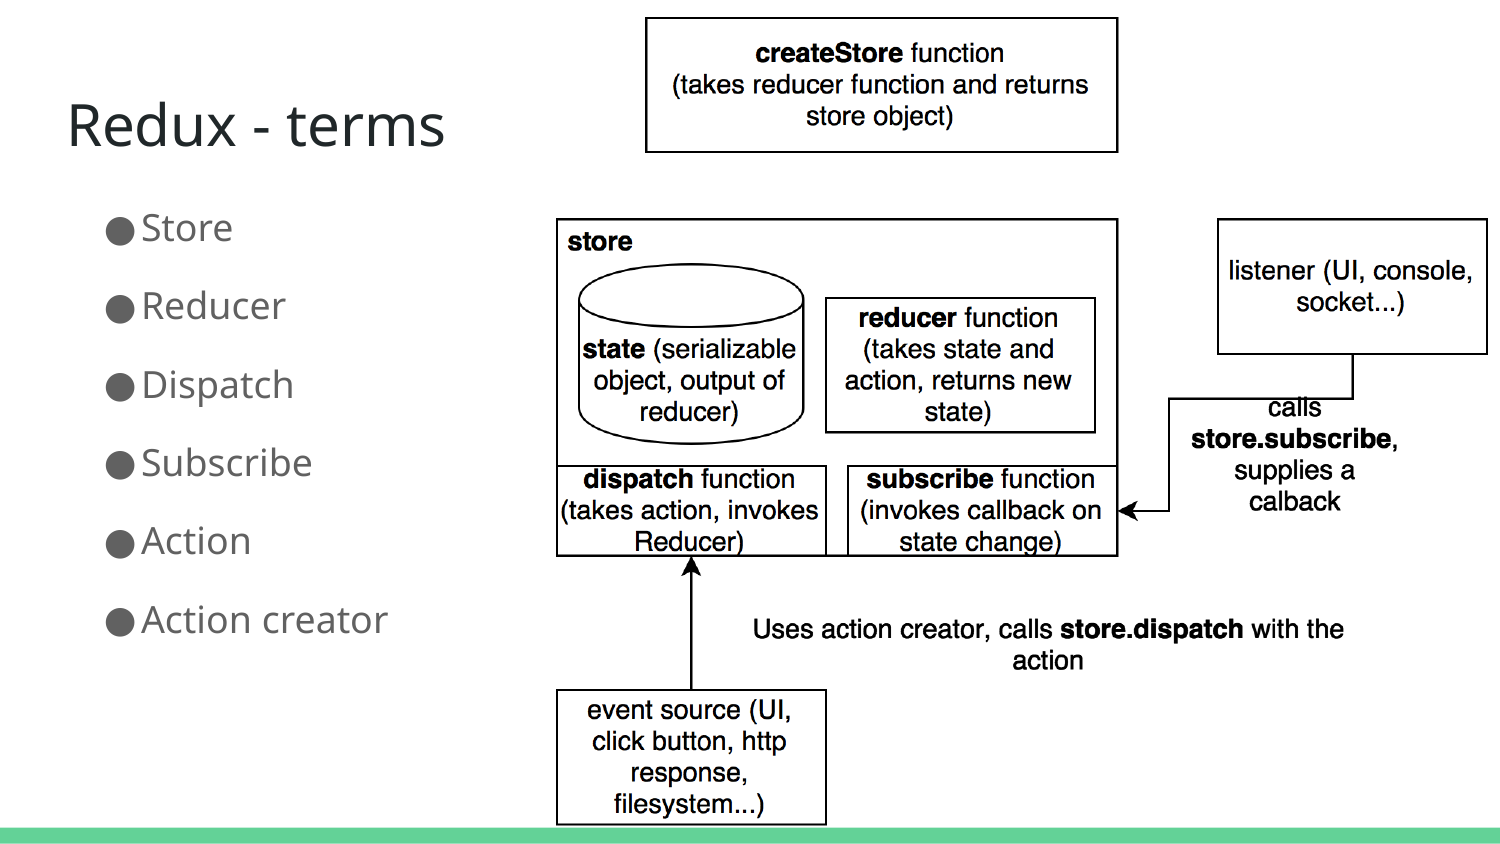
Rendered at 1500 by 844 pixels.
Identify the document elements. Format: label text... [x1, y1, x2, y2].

title Redux - terms [51, 72, 556, 167]
list Store Reducer Dispatch Subscribe Action Action creator [51, 189, 556, 750]
picture [556, 17, 1488, 826]
